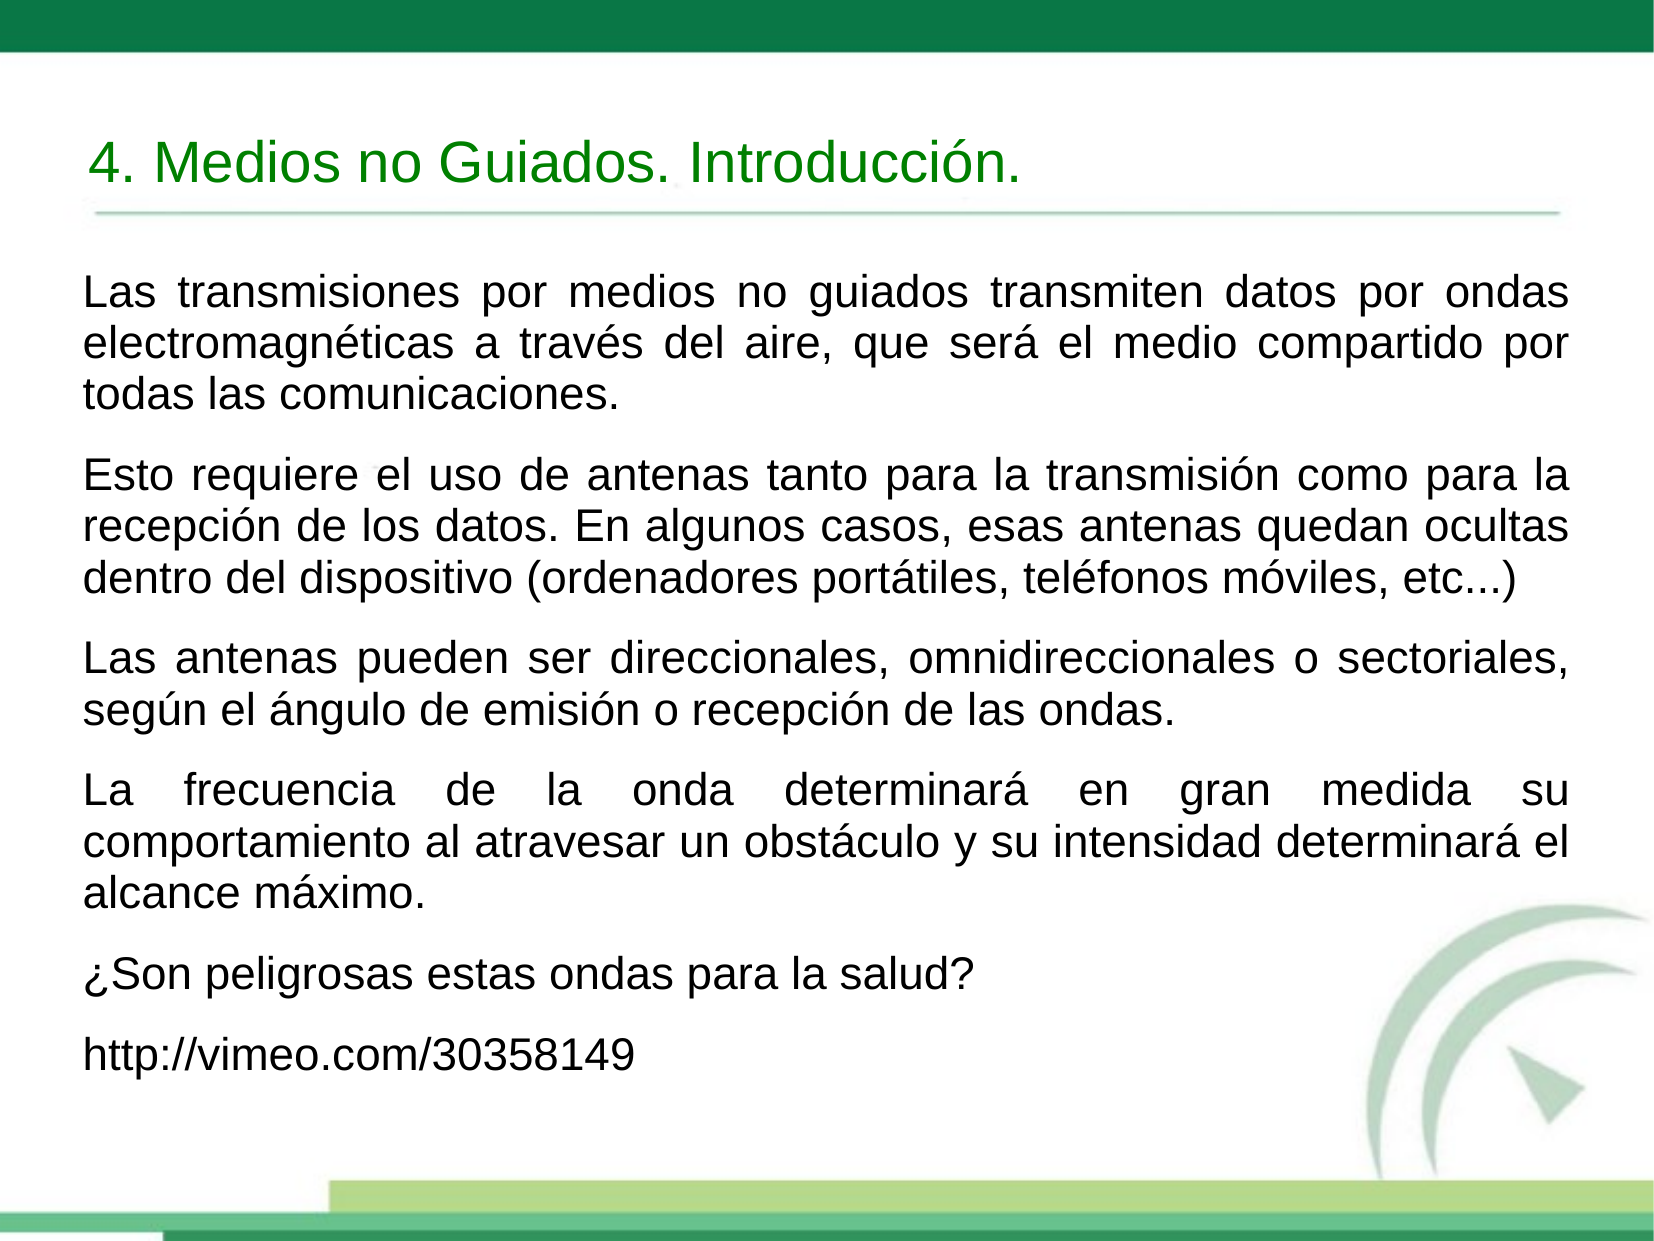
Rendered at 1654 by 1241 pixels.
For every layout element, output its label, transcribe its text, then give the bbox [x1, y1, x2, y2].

title 4. Medios no Guiados. Introducción. [88, 58, 1577, 266]
list Las transmisiones por medios no guiados transmiten datos por ondas electromagnéticas a través del aire, que será el medio compartido por todas las comunicaciones. Esto requiere el uso de antenas tanto para la transmisión como para la recepción de los datos. En algunos casos, esas antenas quedan ocultas dentro del dispositivo (ordenadores portátiles, teléfonos móviles, etc...) Las antenas pueden ser direccionales, omnidireccionales o sectoriales, según el ángulo de emisión o recepción de las ondas. La frecuencia de la onda determinará en gran medida su comportamiento al atravesar un obstáculo y su intensidad determinará el alcance máximo. ¿Son peligrosas estas ondas para la salud? http://vimeo.com/30358149 [82, 265, 1571, 1166]
picture [0, 0, 1654, 1241]
